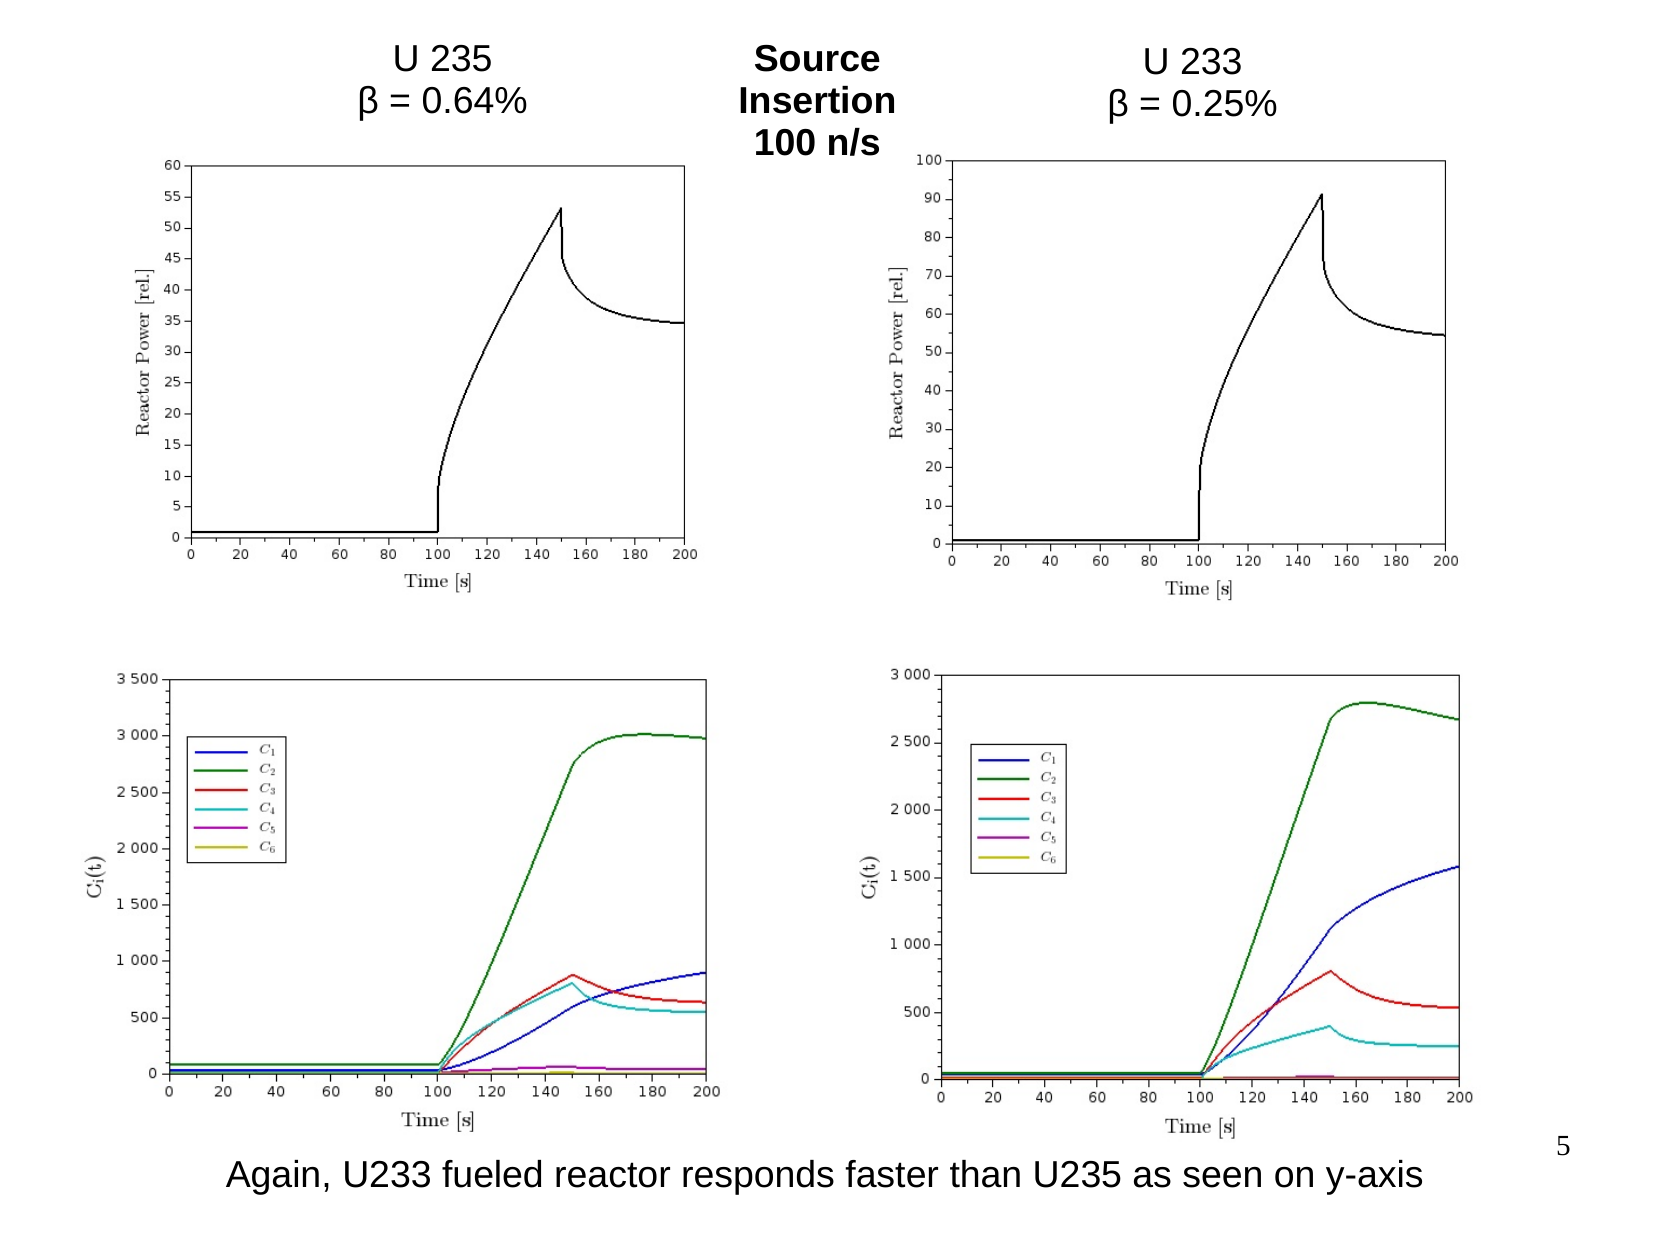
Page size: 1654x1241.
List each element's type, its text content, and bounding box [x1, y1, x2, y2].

picture [109, 104, 767, 601]
text_box U 233 β = 0.25% [975, 33, 1411, 133]
picture [80, 614, 796, 1141]
text_box U 235 β = 0.64% [225, 30, 661, 129]
text_box Again, U233 fueled reactor responds faster than U235 as seen on y-axis [135, 1146, 1516, 1203]
picture [855, 97, 1546, 1147]
text_box Source Insertion 100 n/s [675, 30, 961, 171]
